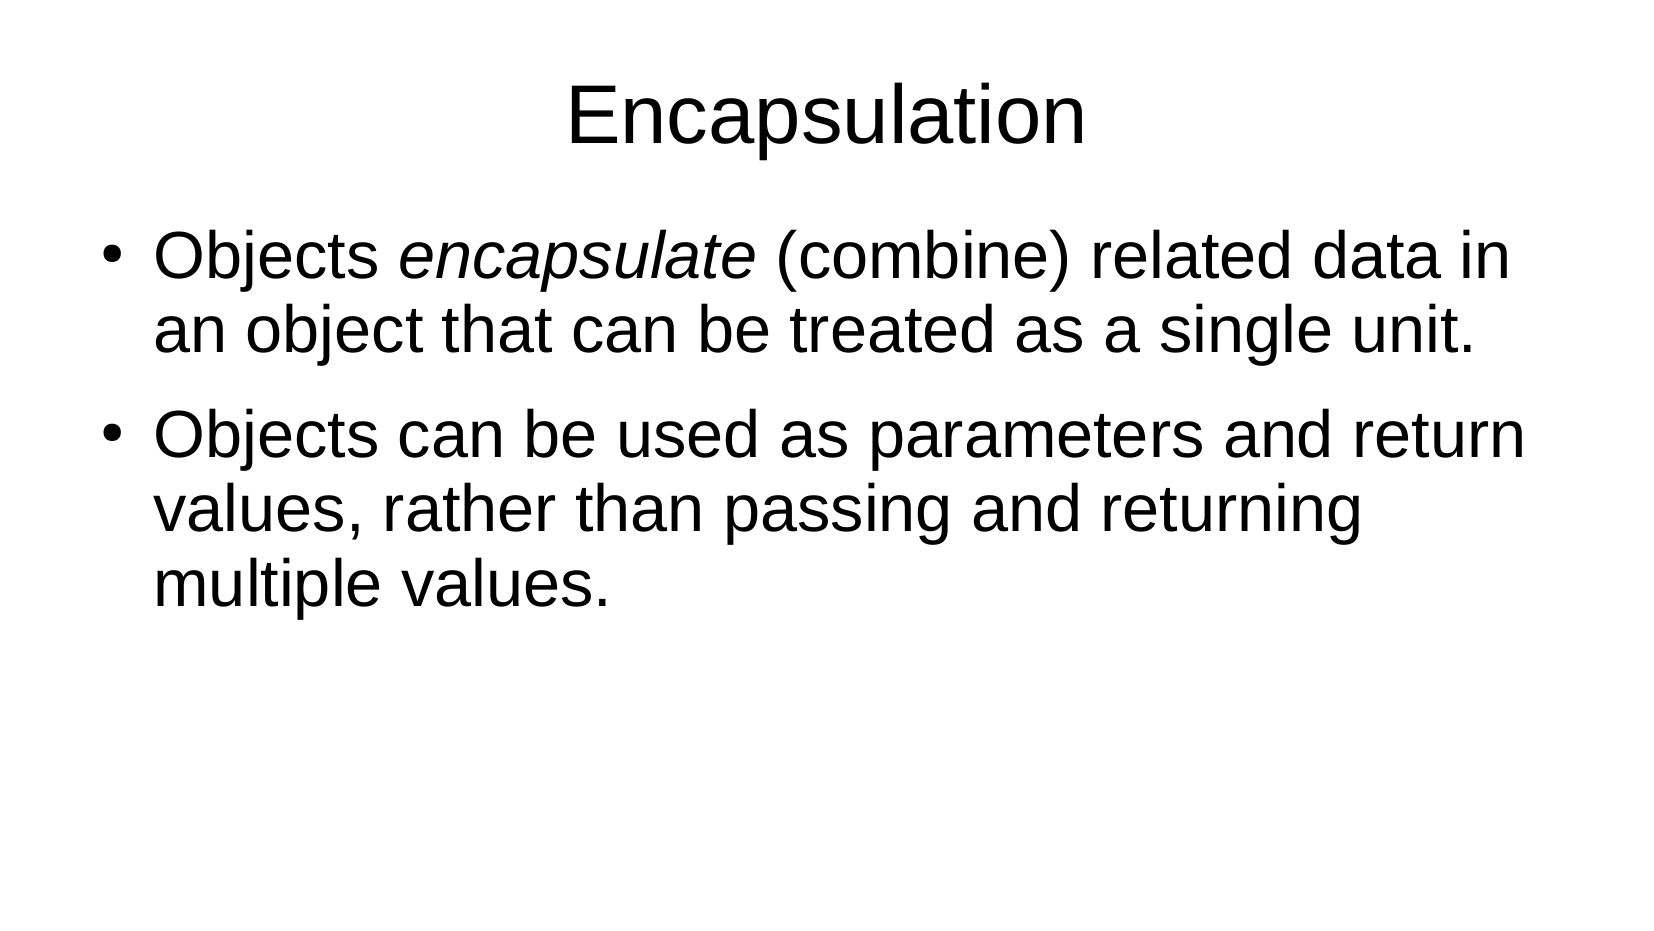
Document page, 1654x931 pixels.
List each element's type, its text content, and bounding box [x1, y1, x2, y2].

title Encapsulation [82, 37, 1571, 193]
list Objects encapsulate (combine) related data in an object that can be treated as a single unit. Objects can be used as parameters and return values, rather than passing and returning multiple values. [82, 217, 1571, 758]
